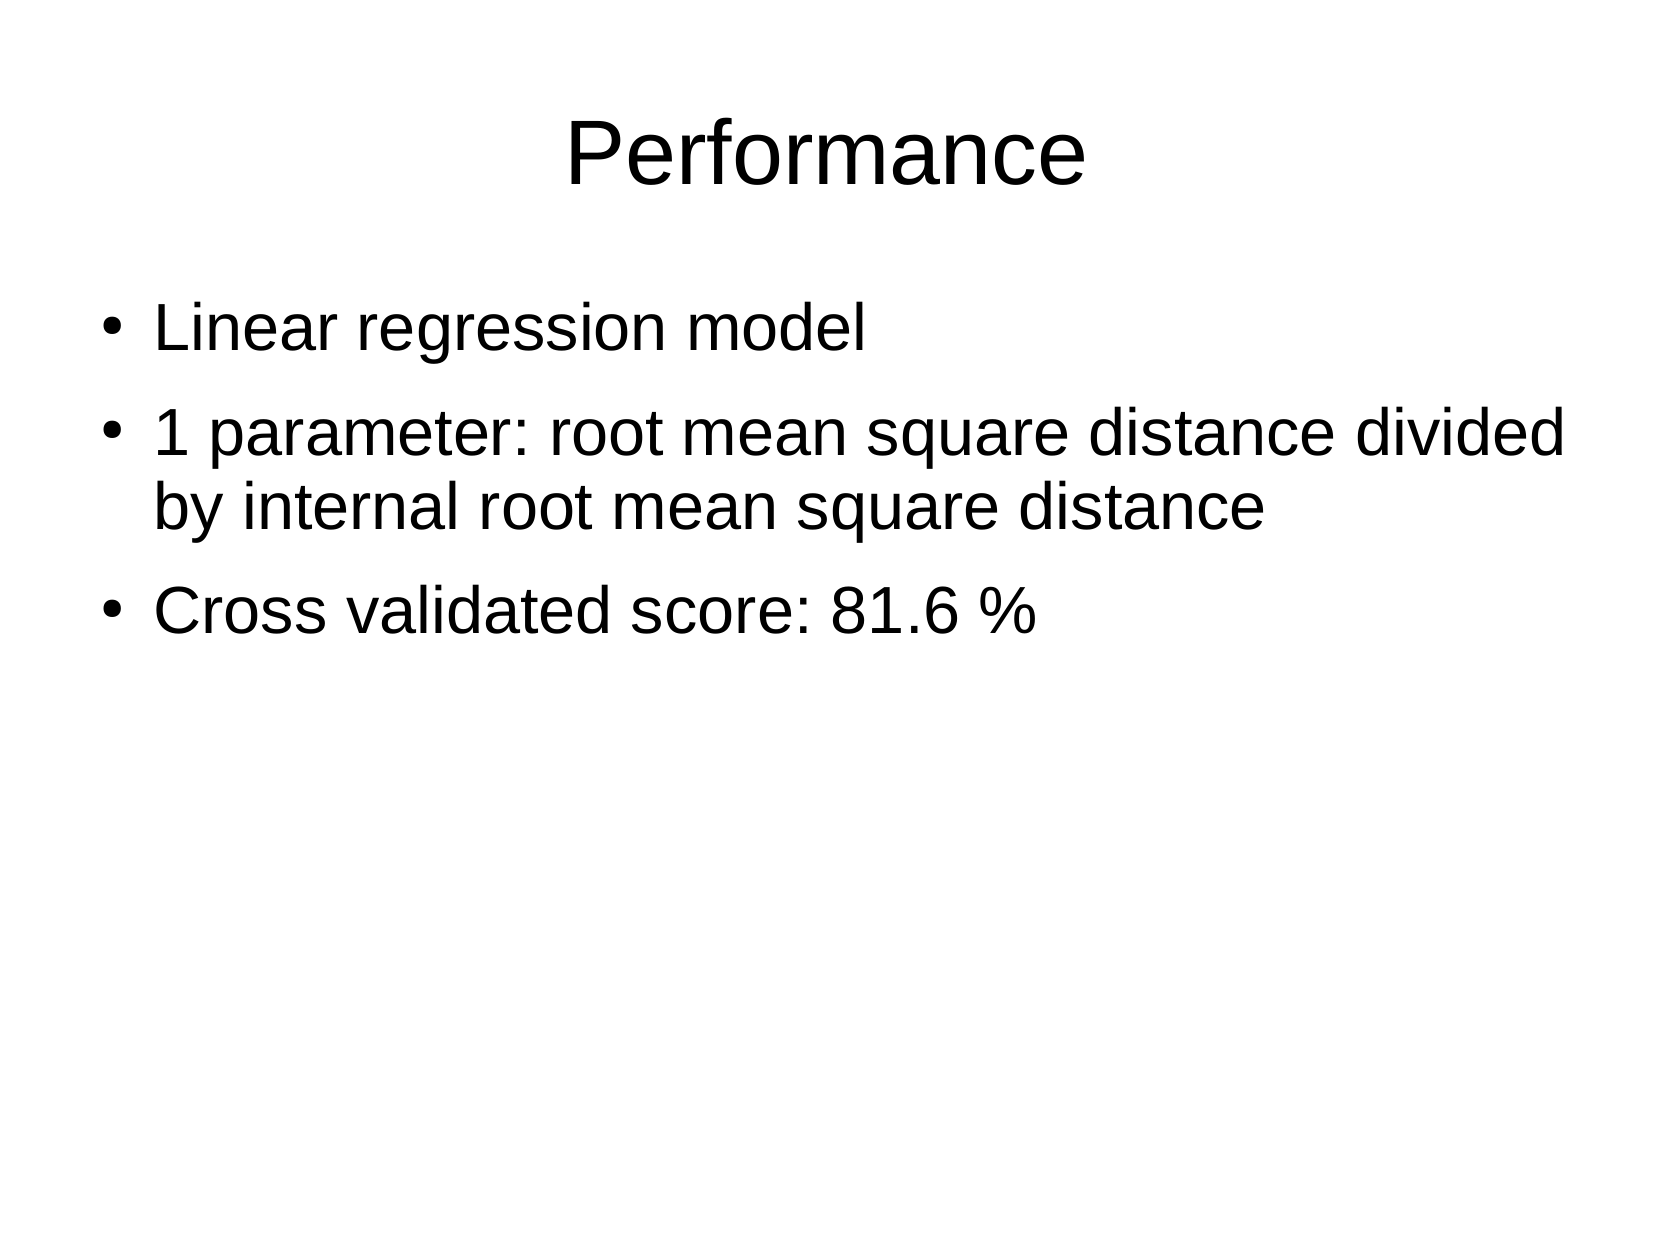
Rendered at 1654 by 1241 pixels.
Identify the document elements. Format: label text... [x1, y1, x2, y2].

list Linear regression model 1 parameter: root mean square distance divided by internal root mean square distance Cross validated score: 81.6 % [82, 290, 1571, 1010]
title Performance [82, 49, 1571, 257]
